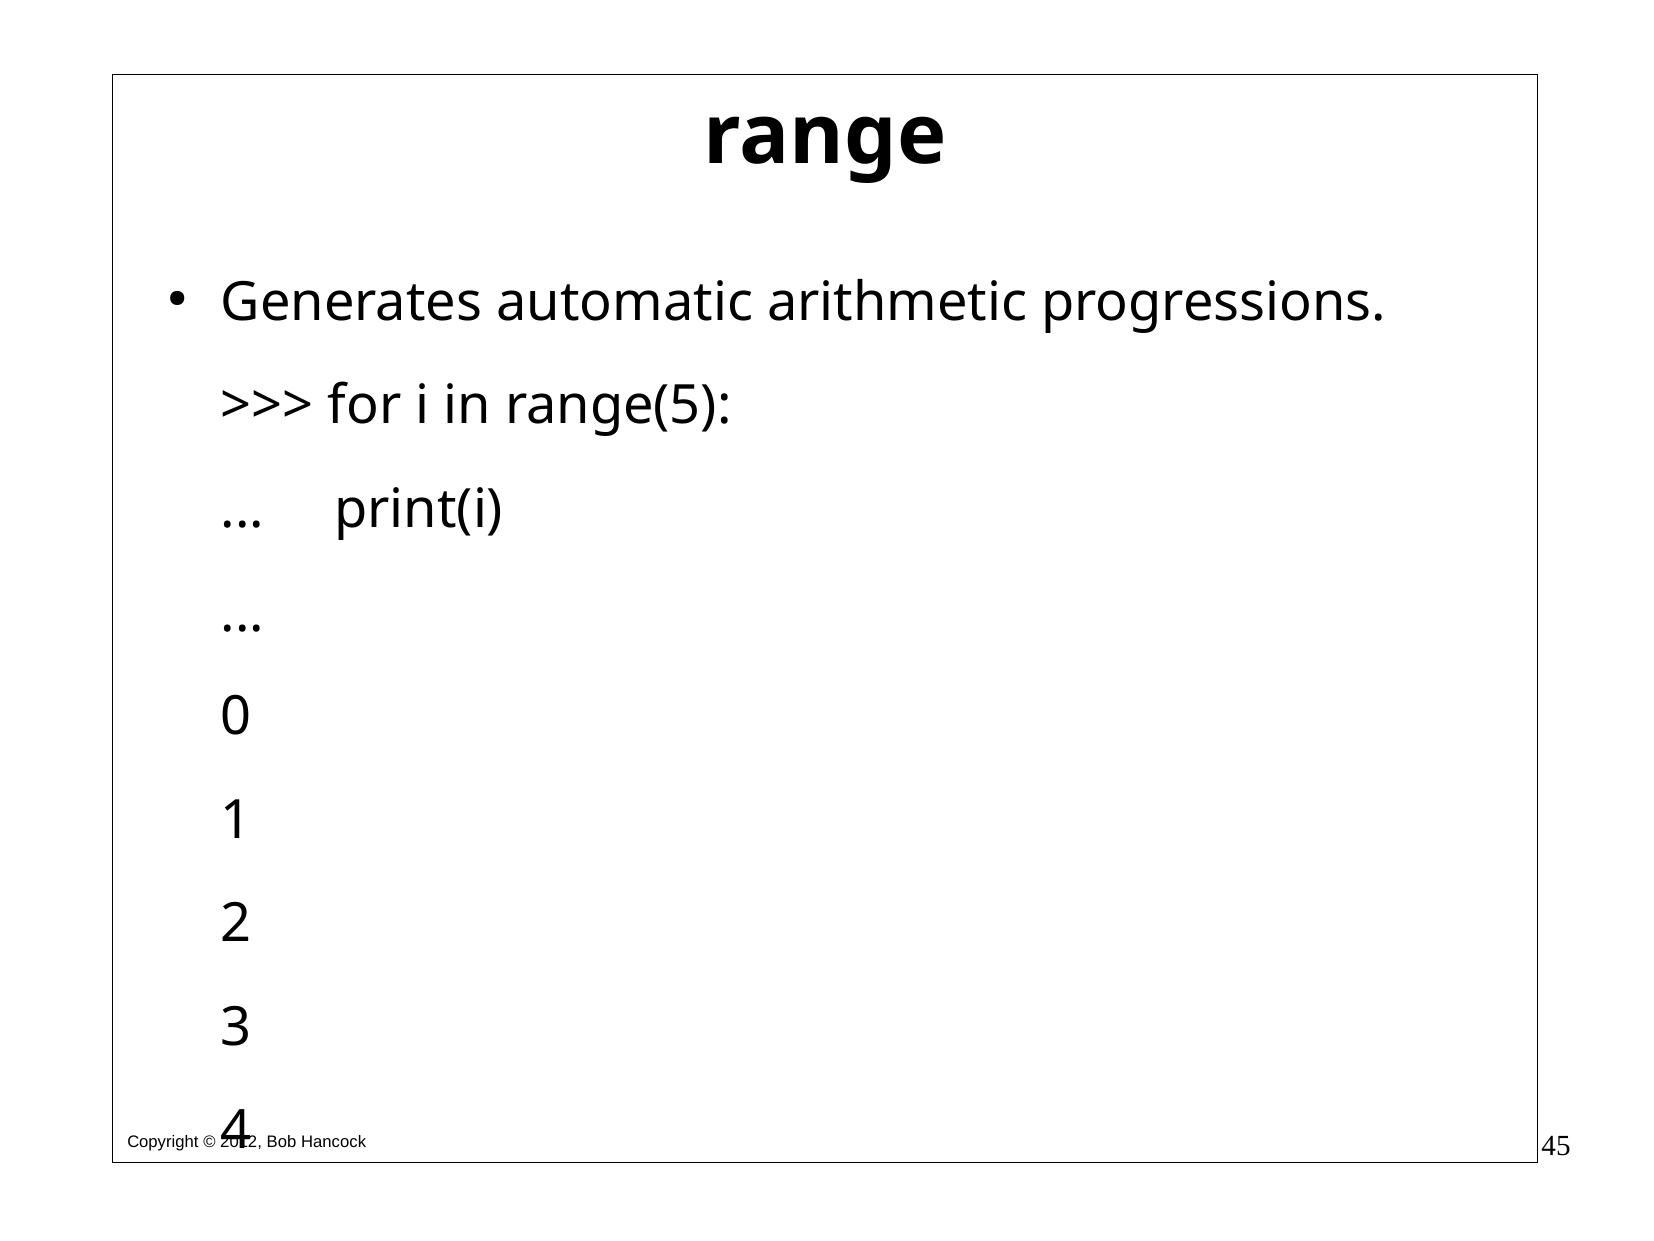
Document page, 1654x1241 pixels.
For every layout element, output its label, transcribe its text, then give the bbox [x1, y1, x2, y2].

title range [112, 75, 1538, 188]
list Generates automatic arithmetic progressions. >>> for i in range(5): ... print(i) ... 0 1 2 3 4 [150, 262, 1501, 1126]
text_box Copyright © 2012, Bob Hancock [112, 1125, 382, 1159]
